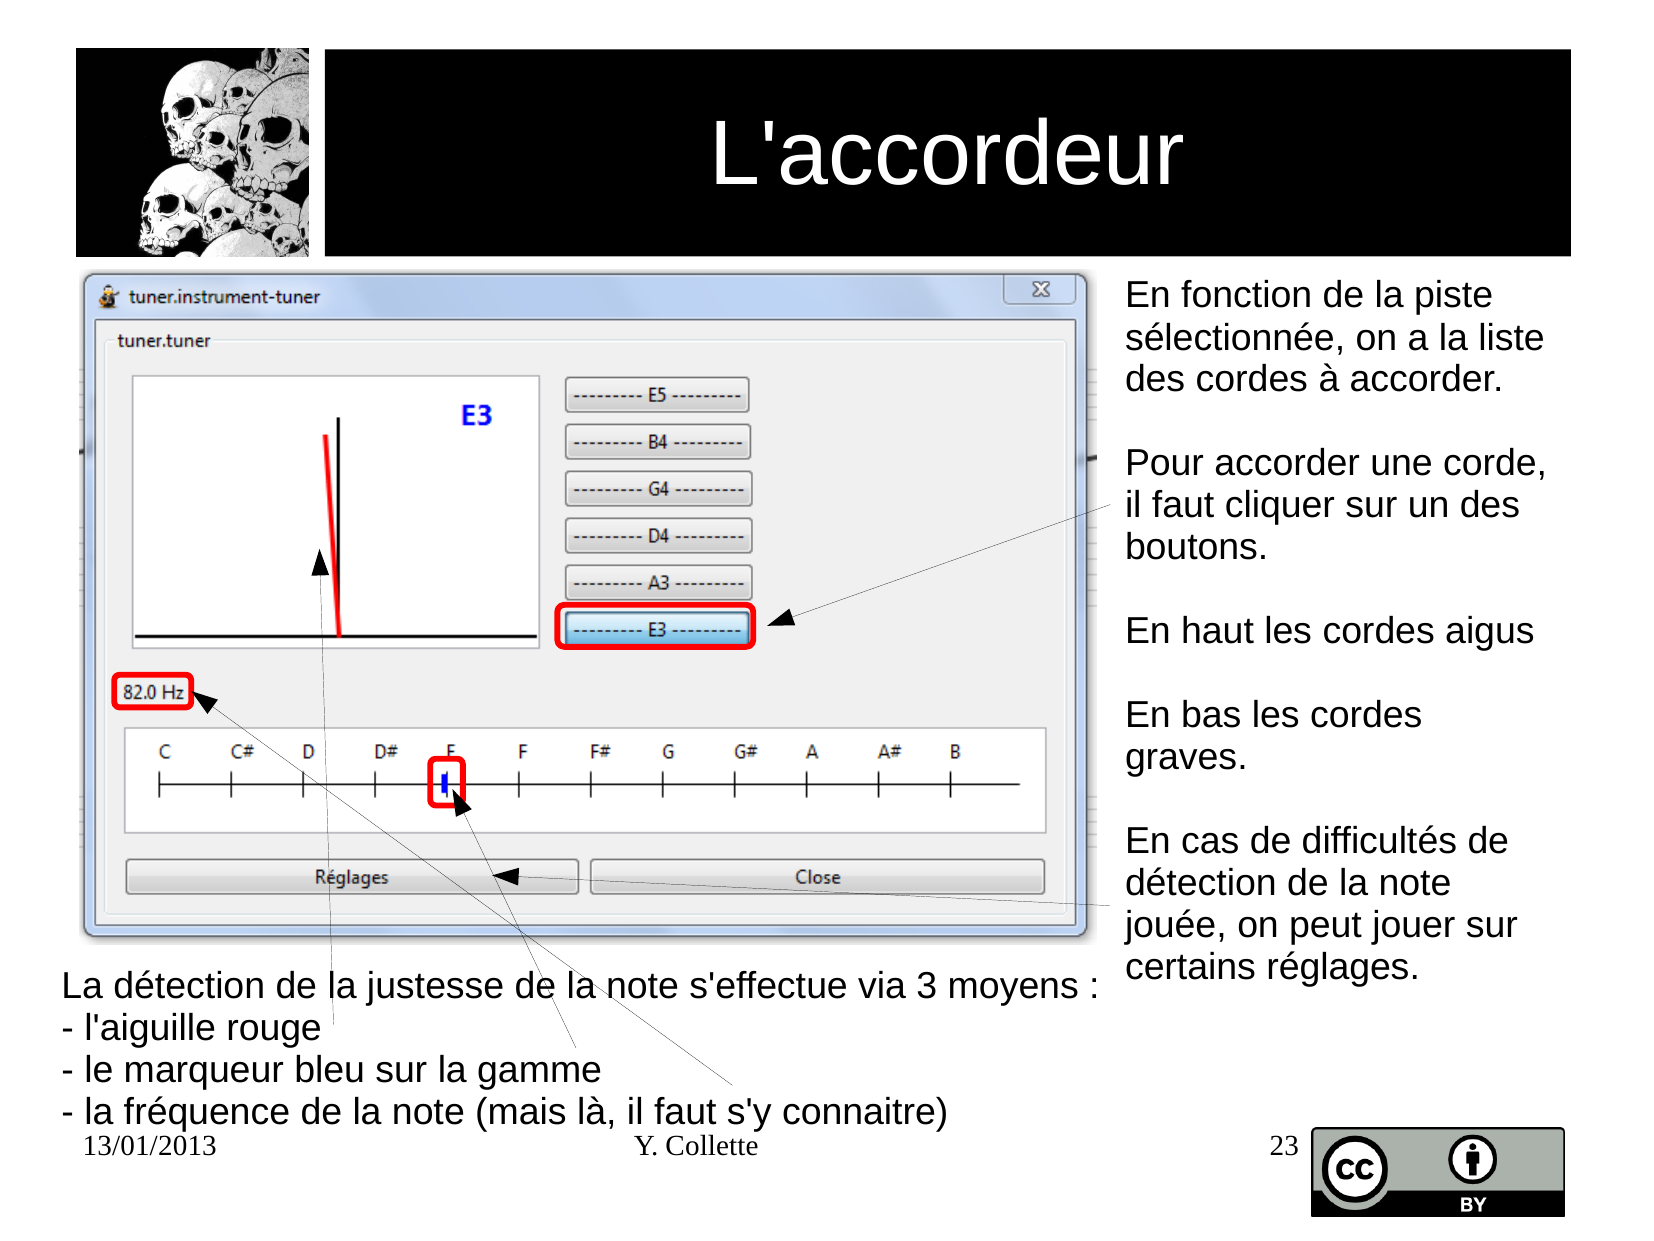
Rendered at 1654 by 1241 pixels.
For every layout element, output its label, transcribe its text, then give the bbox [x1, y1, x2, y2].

picture [522, 933, 538, 945]
picture [1311, 1127, 1565, 1217]
picture [79, 269, 1097, 945]
picture [118, 678, 188, 704]
text_box La détection de la justesse de la note s'effectue via 3 moyens : - l'aiguille rouge - le marqueur bleu sur la gamme - la fréquence de la note (mais là, il faut s'y connaitre) [46, 956, 1120, 1140]
picture [76, 48, 309, 257]
picture [495, 877, 1097, 945]
picture [327, 791, 526, 945]
picture [434, 762, 459, 802]
title L'accordeur [324, 49, 1571, 257]
text_box En fonction de la piste sélectionnée, on a la liste des cordes à accorder. Pour accorder une corde, il faut cliquer sur un des boutons. En haut les cordes aigus En bas les cordes graves. En cas de difficultés de détection de la note jouée, on peut jouer sur certains réglages. [1110, 266, 1565, 996]
